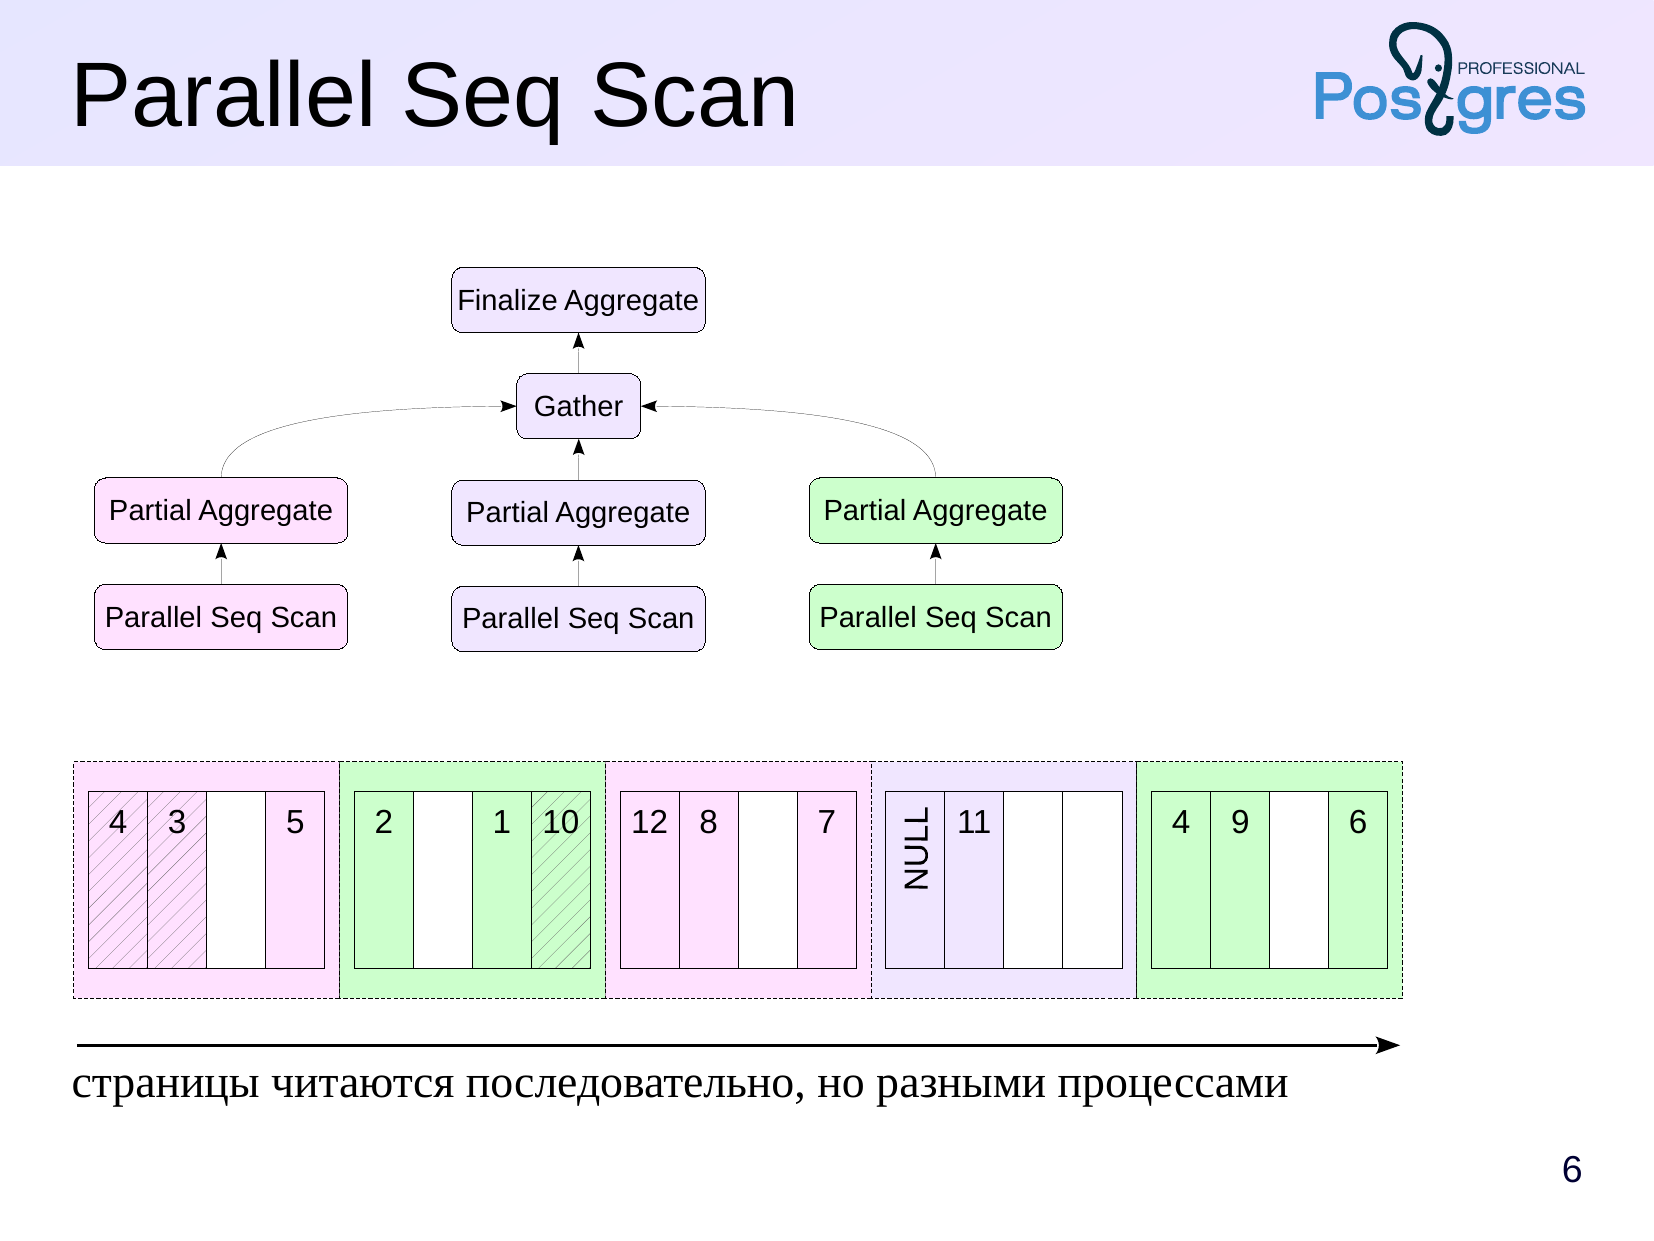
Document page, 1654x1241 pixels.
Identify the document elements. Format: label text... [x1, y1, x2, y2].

text_box страницы читаются последовательно, но разными процессами [56, 1049, 1305, 1116]
text_box 11 [945, 791, 1003, 969]
text_box 10 [531, 791, 591, 969]
text_box Partial Aggregate [451, 480, 706, 546]
text_box Partial Aggregate [94, 477, 348, 544]
title Parallel Seq Scan [70, 43, 1261, 151]
text_box 12 [620, 791, 679, 969]
text_box Partial Aggregate [809, 477, 1063, 544]
text_box Parallel Seq Scan [94, 584, 348, 650]
text_box 8 [679, 791, 738, 969]
text_box 6 [1328, 791, 1388, 969]
text_box 1 [472, 791, 531, 969]
text_box 5 [265, 791, 325, 969]
text_box 2 [354, 791, 413, 969]
text_box Parallel Seq Scan [809, 584, 1063, 650]
text_box 4 [88, 791, 147, 969]
text_box [73, 761, 1403, 999]
text_box 9 [1210, 791, 1269, 969]
text_box 3 [147, 791, 206, 969]
text_box Parallel Seq Scan [451, 586, 706, 652]
text_box 4 [1151, 791, 1210, 969]
text_box Finalize Aggregate [451, 267, 706, 333]
text_box Gather [516, 373, 641, 439]
text_box NULL [885, 791, 945, 969]
text_box 7 [797, 791, 857, 969]
